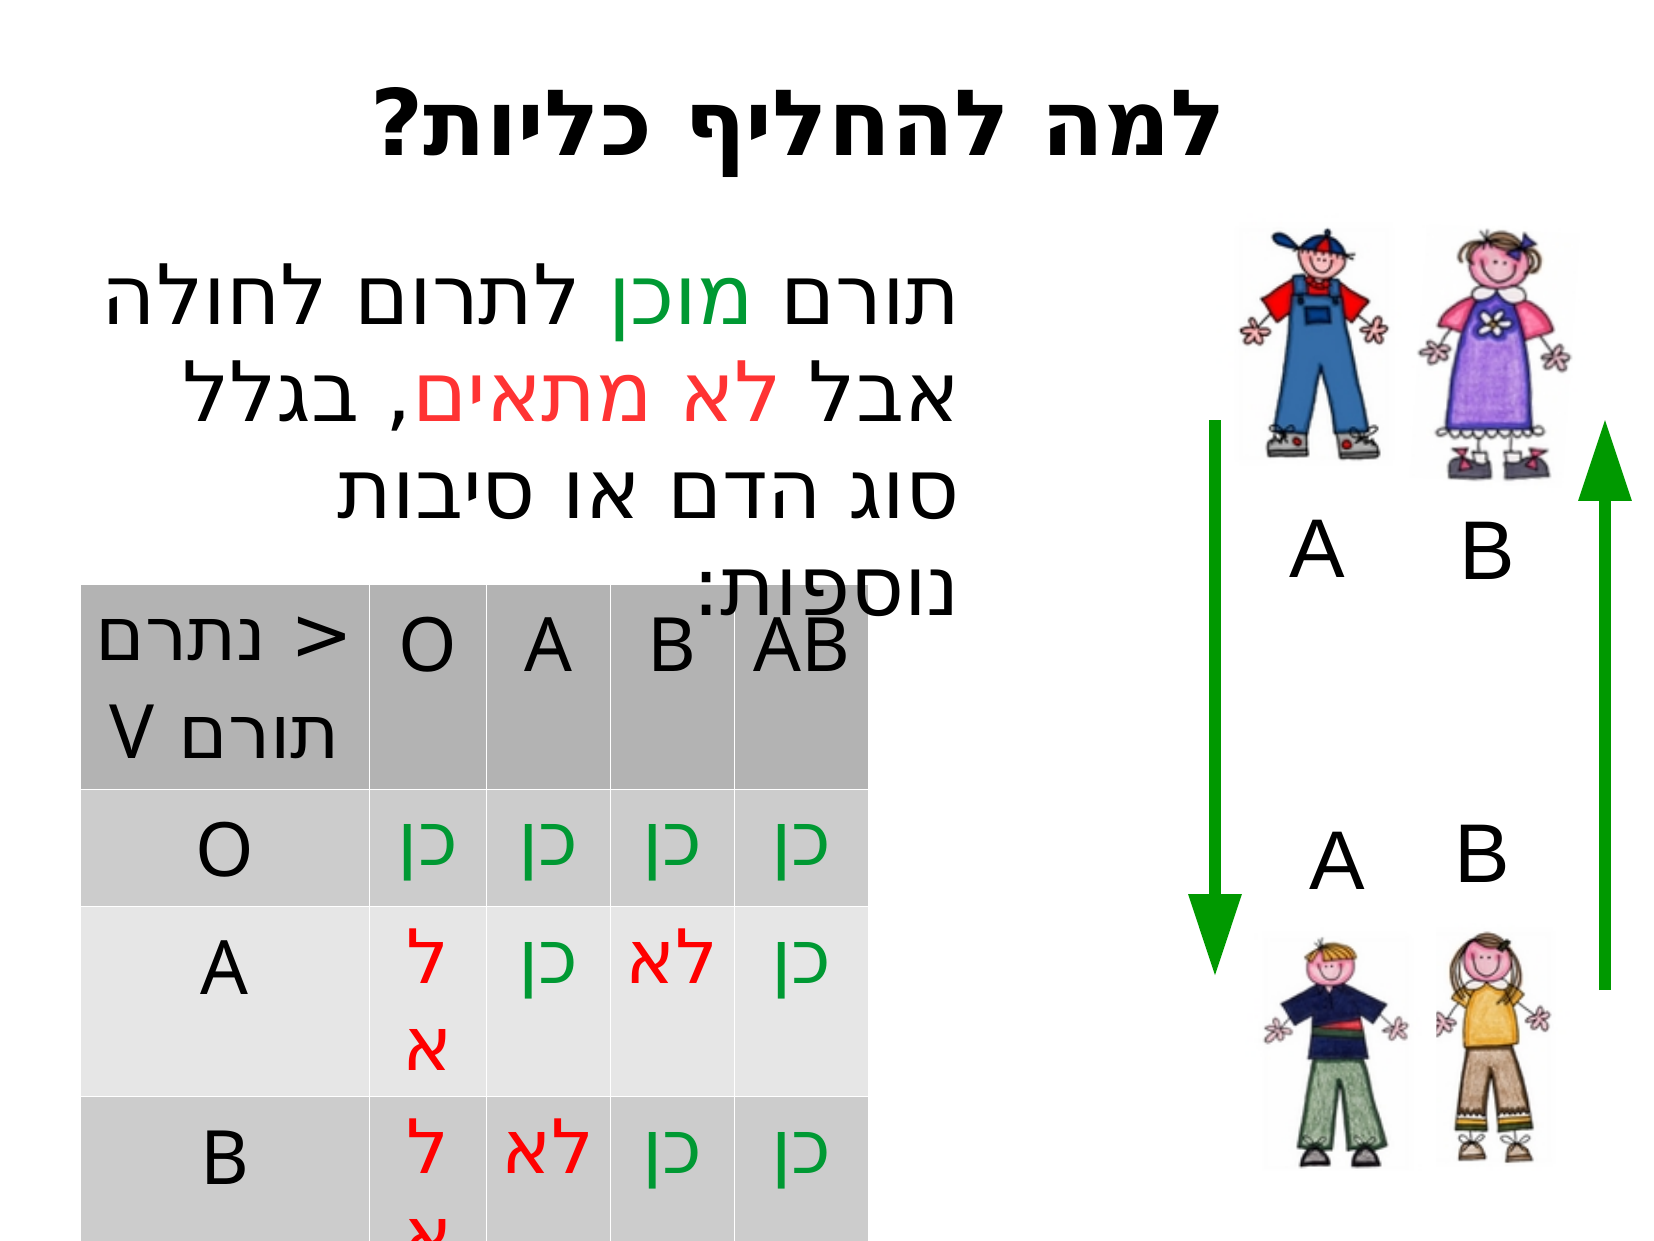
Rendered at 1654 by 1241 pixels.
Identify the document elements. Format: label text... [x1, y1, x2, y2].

text_box B [1440, 800, 1526, 908]
text_box B [1444, 497, 1531, 605]
table_header AB [735, 585, 868, 789]
table_cell לא [370, 907, 486, 1096]
text_box A [1294, 807, 1381, 916]
table_header A [487, 585, 610, 789]
picture [1215, 195, 1621, 496]
table_cell כן [735, 1097, 868, 1241]
table_cell כן [611, 1097, 734, 1241]
table_cell לא [370, 1097, 486, 1241]
table_header O [370, 585, 486, 789]
table_cell B [81, 1097, 369, 1241]
text_box A [1275, 495, 1361, 603]
title למה להחליף כליות? [82, 41, 1516, 207]
table_cell כן [611, 790, 734, 906]
table_header < נתרם תורם V [81, 585, 369, 789]
table_cell לא [487, 1097, 610, 1241]
text_box תורם מוכן לתרום לחולה אבל לא מתאים, בגלל סוג הדם או סיבות נוספות: [30, 240, 976, 541]
table_cell A [81, 907, 369, 1096]
table_cell כן [487, 790, 610, 906]
table_cell כן [370, 790, 486, 906]
table_cell O [81, 790, 369, 906]
table_cell כן [487, 907, 610, 1096]
table_cell כן [735, 790, 868, 906]
table_header B [611, 585, 734, 789]
table_cell לא [611, 907, 734, 1096]
picture [1245, 907, 1585, 1171]
table_cell כן [735, 907, 868, 1096]
